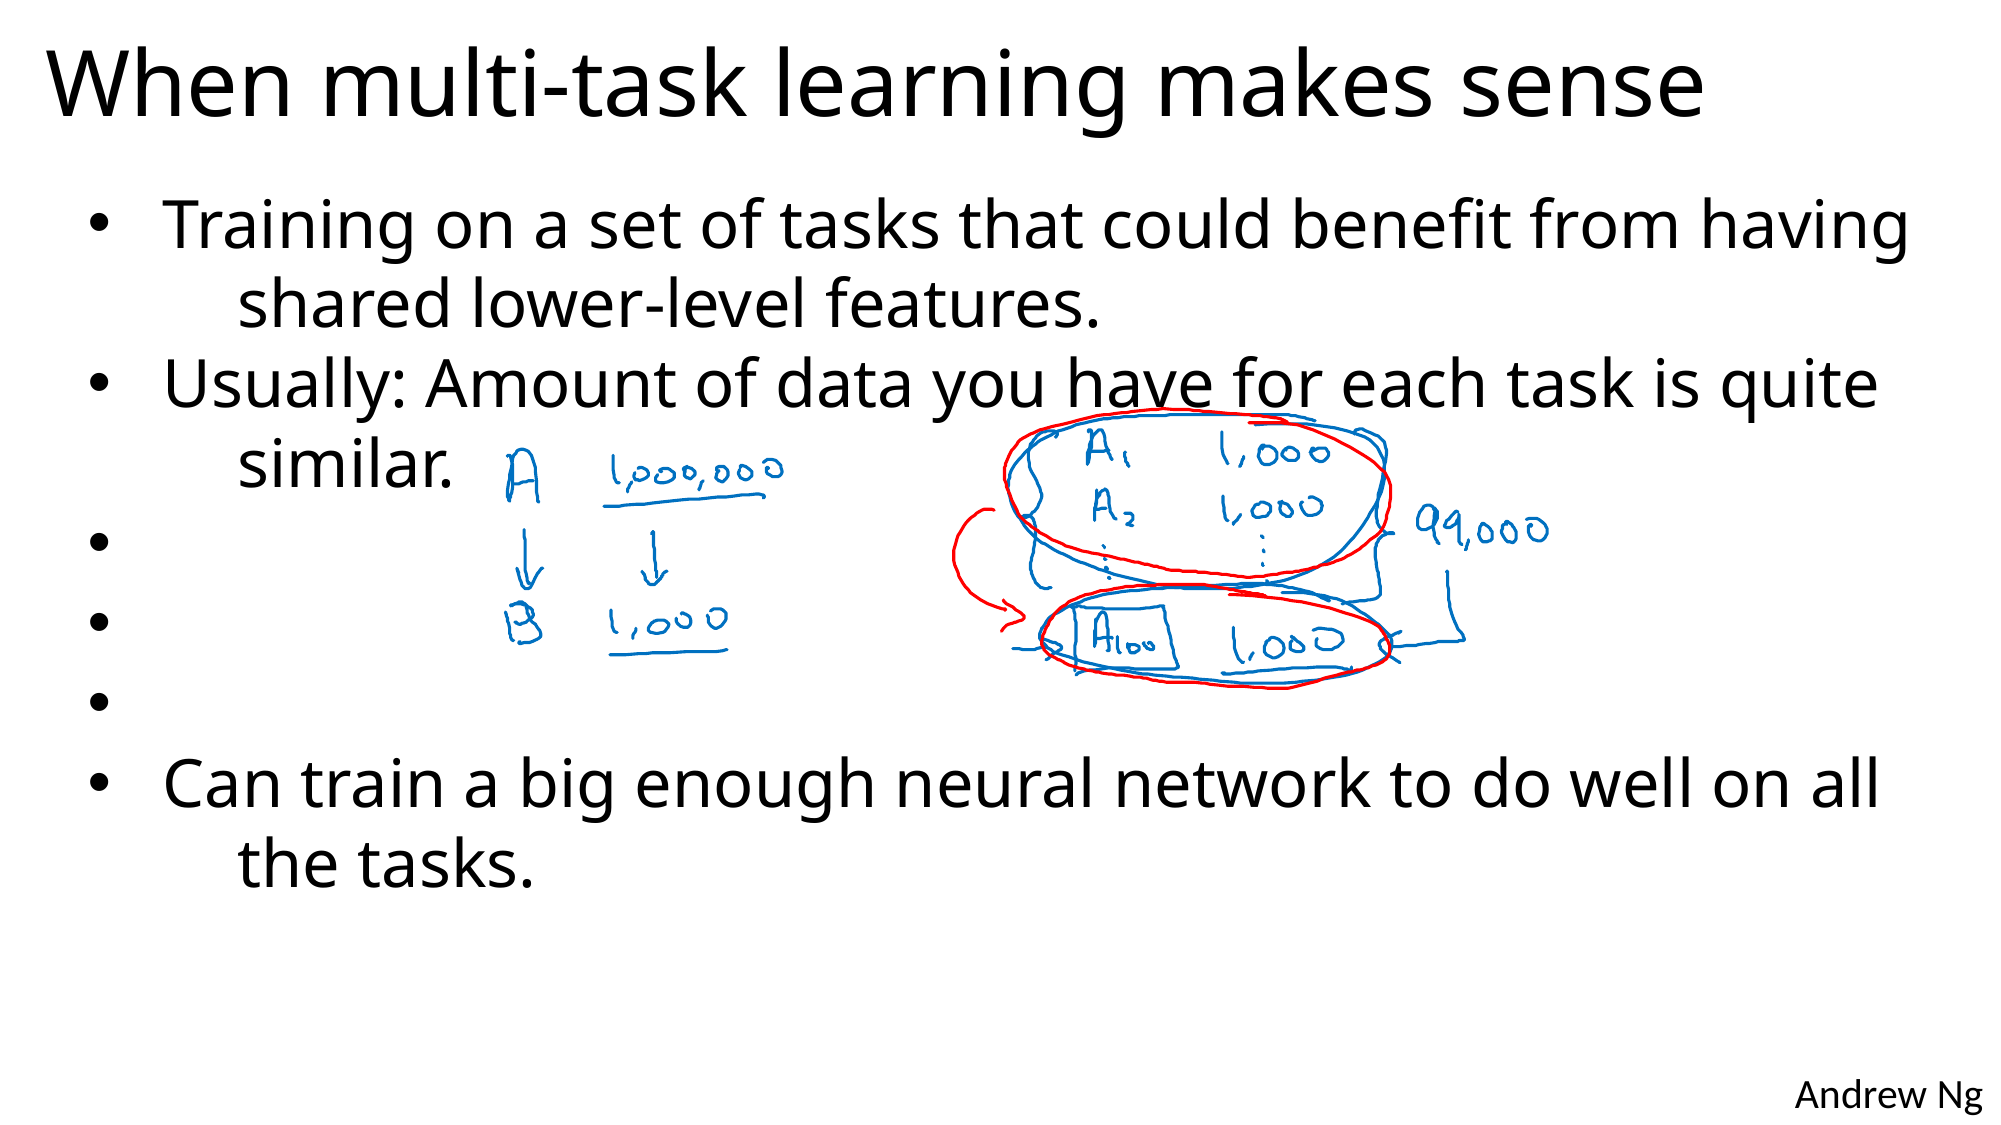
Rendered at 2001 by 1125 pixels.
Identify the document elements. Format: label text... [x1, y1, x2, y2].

text_box Training on a set of tasks that could benefit from having shared lower-level features. Usually: Amount of data you have for each task is quite similar. Can train a big enough neural network to do well on all the tasks. [72, 173, 1956, 917]
title When multi-task learning makes sense [30, 29, 2000, 248]
picture [502, 405, 1551, 692]
